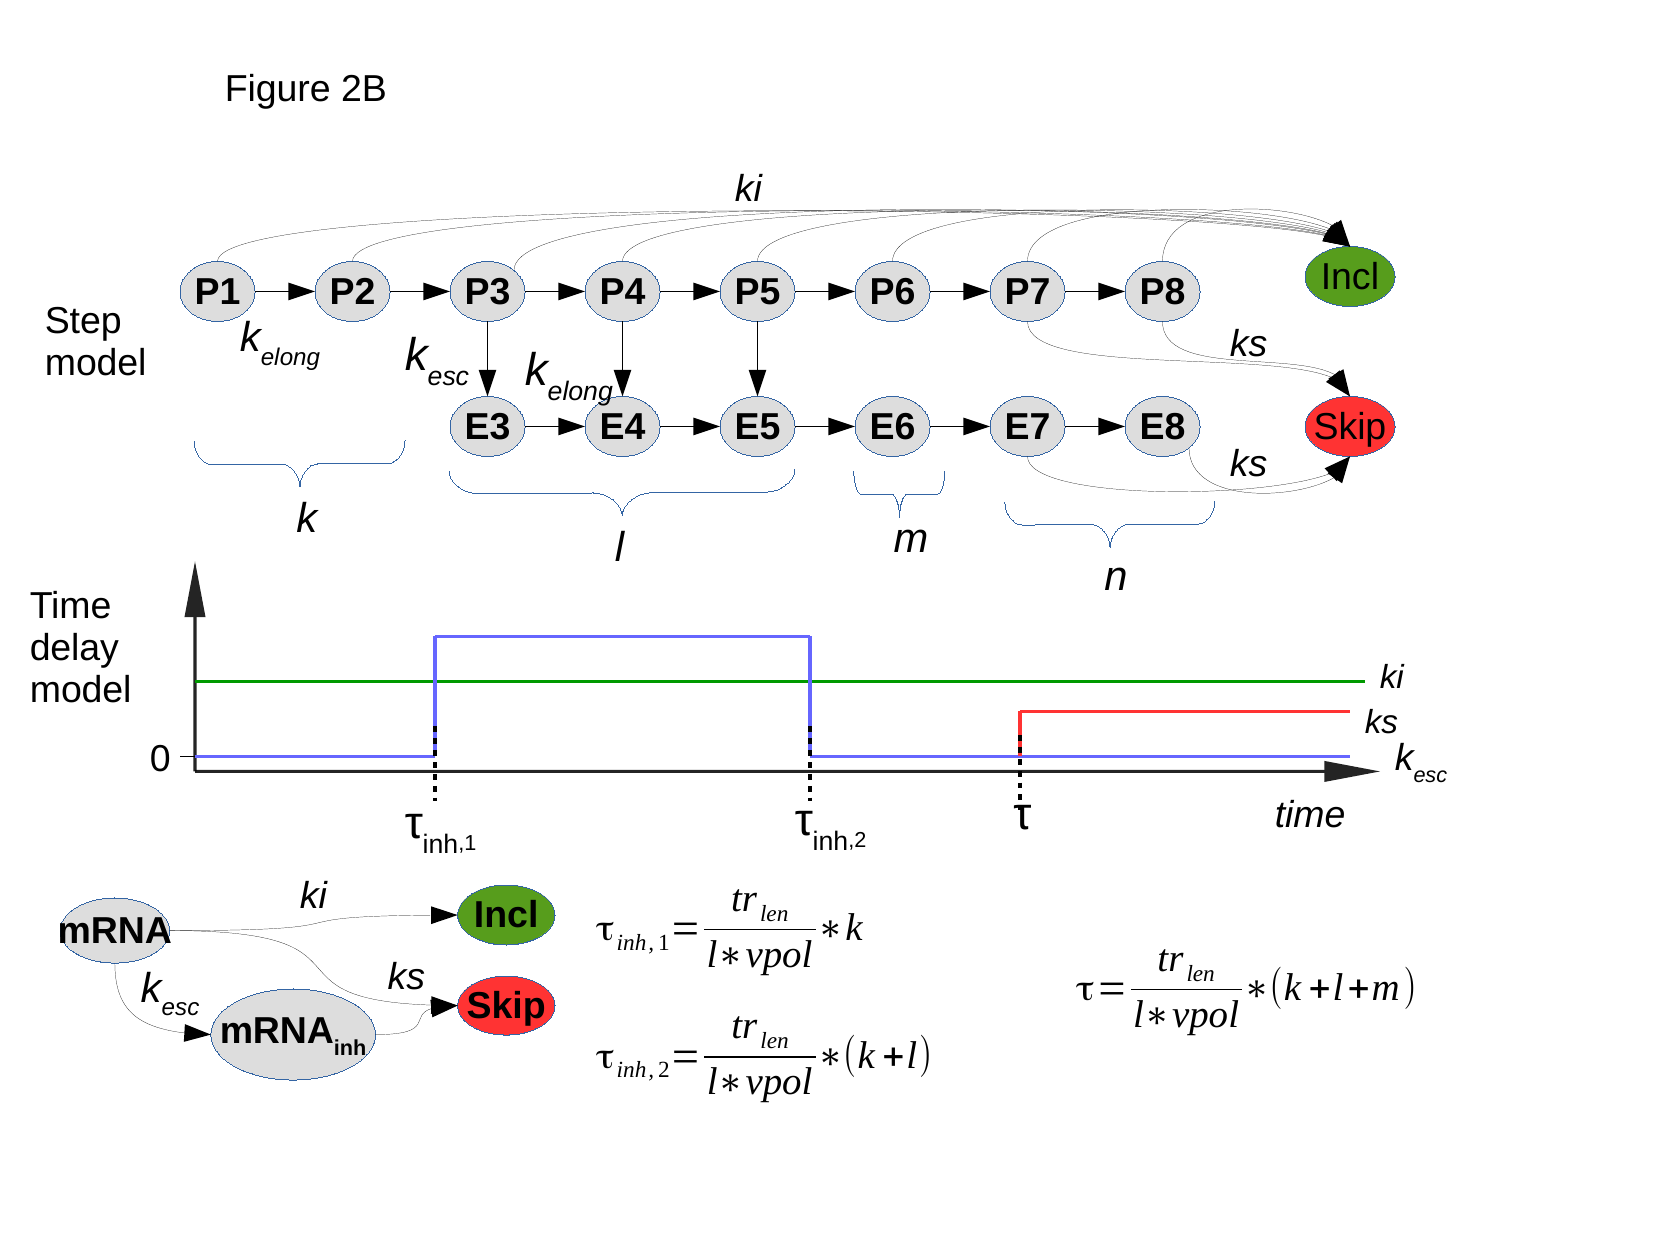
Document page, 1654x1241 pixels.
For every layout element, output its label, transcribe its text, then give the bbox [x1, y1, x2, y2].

text_box τ [998, 780, 1119, 916]
text_box Step model [30, 291, 166, 517]
chart [585, 877, 874, 976]
text_box E6 [855, 396, 931, 457]
text_box P4 [585, 261, 661, 322]
text_box E5 [720, 396, 796, 457]
chart [585, 1005, 942, 1103]
text_box Figure 2B [210, 60, 676, 117]
text_box E4 [629, 420, 636, 430]
text_box ks [1350, 696, 1501, 757]
text_box m [878, 507, 924, 569]
text_box Skip [457, 976, 556, 1036]
text_box Skip [1305, 396, 1396, 455]
text_box τinh,1 [436, 916, 460, 925]
text_box P7 [990, 261, 1066, 322]
text_box l [600, 516, 646, 578]
text_box P8 [1125, 261, 1201, 322]
text_box P1 [180, 261, 256, 322]
chart [1065, 937, 1426, 1036]
text_box ki [285, 867, 436, 928]
text_box E8 [1125, 396, 1201, 457]
text_box P5 [720, 261, 796, 322]
text_box τinh,2 [780, 786, 901, 877]
text_box E7 [990, 396, 1066, 457]
text_box mRNA [61, 897, 170, 964]
text_box 0 [135, 729, 186, 787]
text_box ki [720, 159, 871, 220]
text_box kelong [510, 336, 661, 414]
text_box P2 [315, 261, 391, 315]
text_box kesc [390, 321, 541, 399]
text_box P3 [450, 261, 526, 321]
text_box kelong [225, 306, 376, 378]
text_box ks [1215, 315, 1366, 376]
text_box ks [372, 948, 511, 1006]
text_box τinh,1 [390, 789, 511, 914]
text_box ki [1365, 651, 1516, 712]
text_box k [281, 487, 327, 549]
text_box mRNAinh [210, 988, 376, 1081]
text_box P6 [855, 261, 931, 322]
text_box Incl [457, 885, 556, 946]
text_box n [1089, 545, 1135, 607]
text_box Incl [1305, 246, 1396, 307]
text_box E4 [585, 414, 661, 457]
text_box ks [1215, 435, 1366, 496]
text_box time [1260, 786, 1396, 844]
text_box Time delay model [15, 576, 151, 802]
text_box E3 [450, 399, 526, 457]
text_box kesc [1380, 729, 1531, 796]
text_box kesc [125, 956, 276, 1029]
